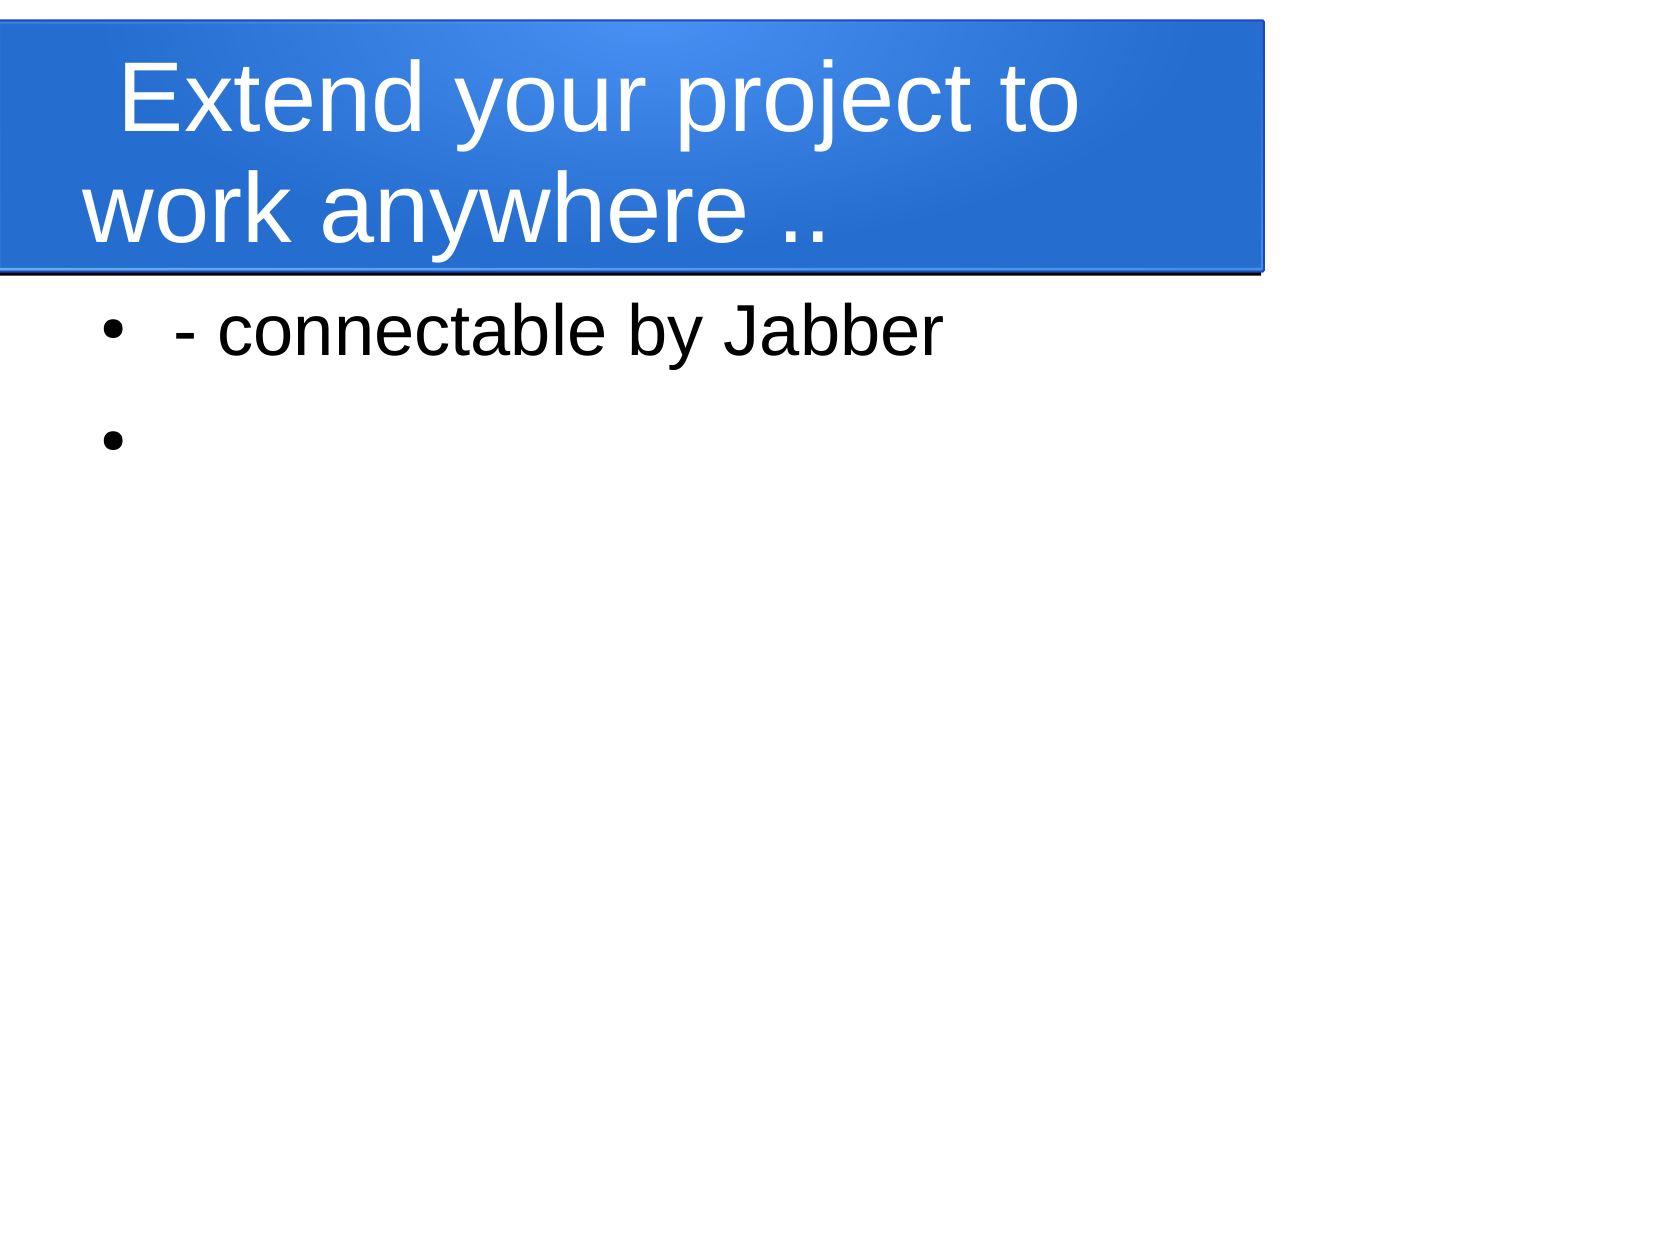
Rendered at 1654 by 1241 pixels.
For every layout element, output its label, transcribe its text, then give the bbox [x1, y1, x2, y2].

title Extend your project to work anywhere .. [82, 30, 1250, 276]
list - connectable by Jabber [82, 290, 1538, 1010]
